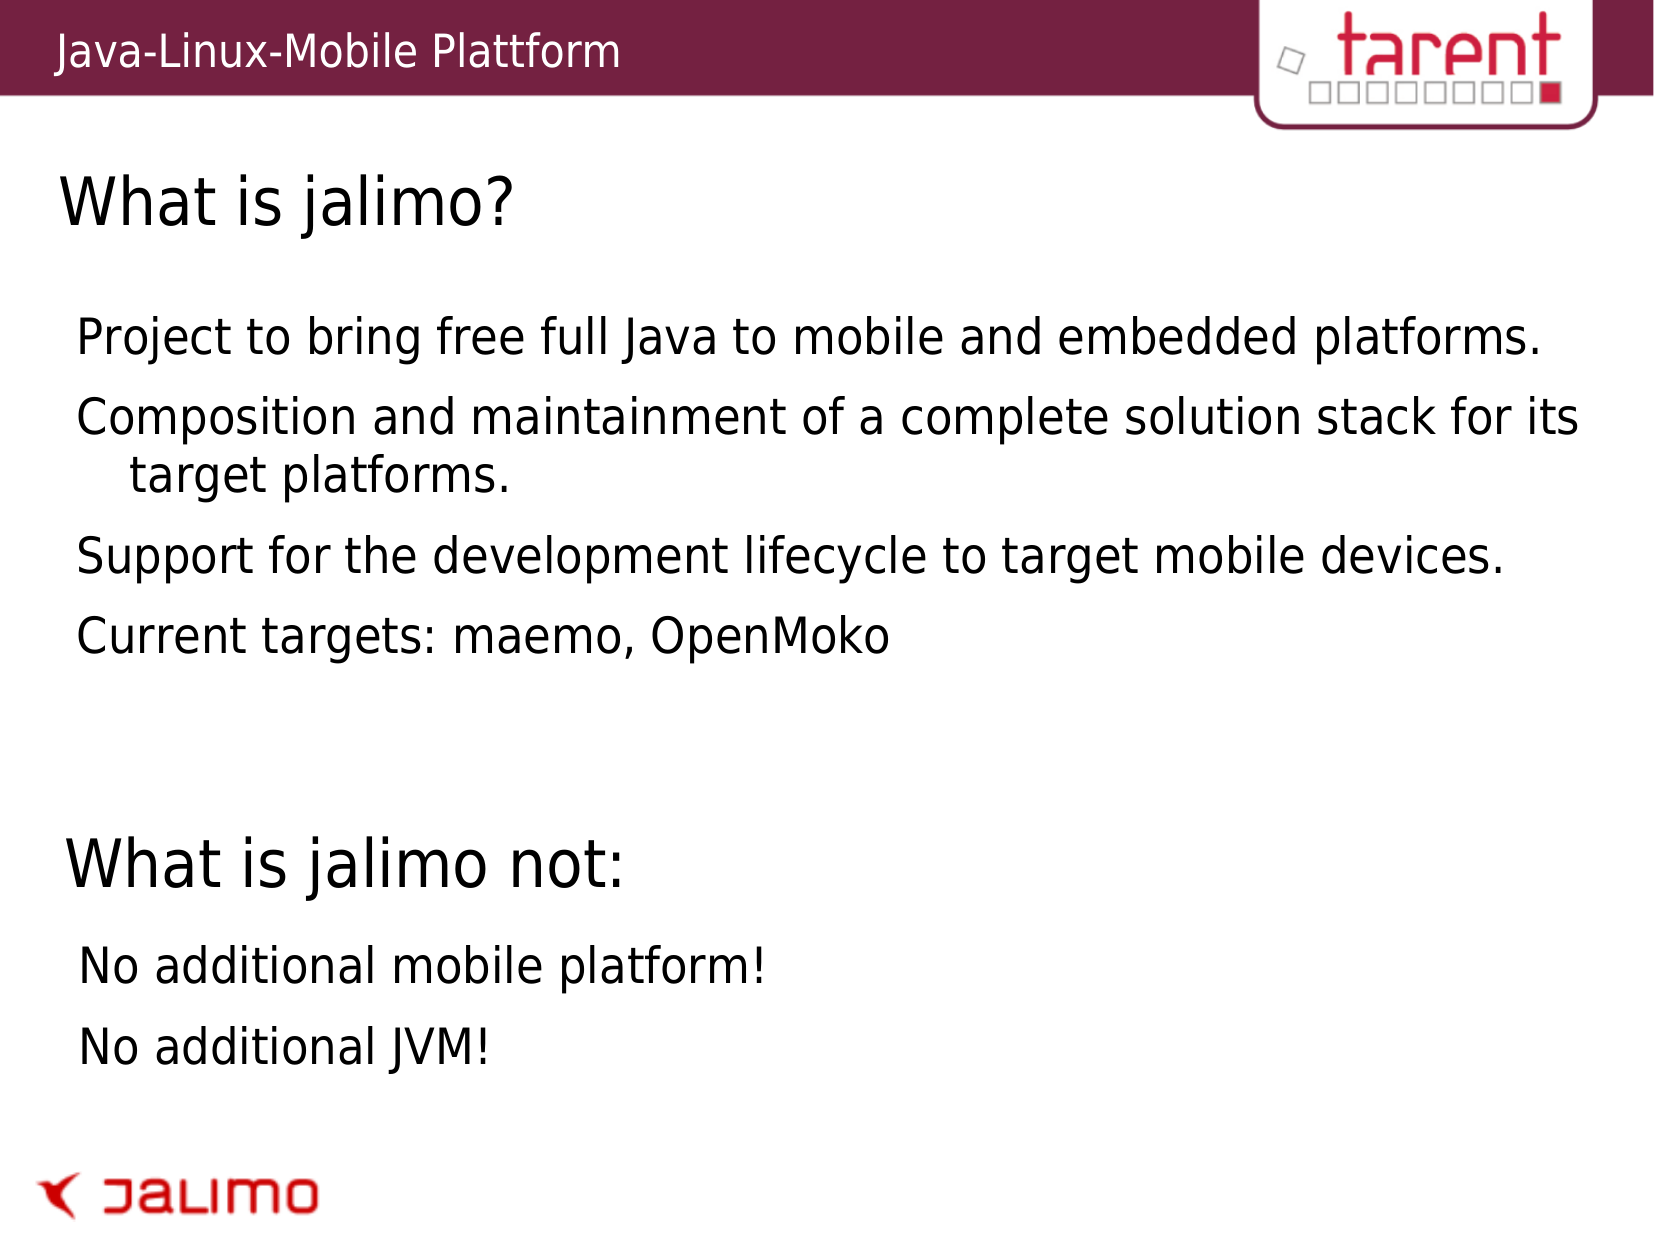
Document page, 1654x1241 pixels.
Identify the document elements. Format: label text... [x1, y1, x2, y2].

list No additional mobile platform! No additional JVM! [60, 937, 1608, 1077]
picture [0, 0, 1654, 146]
title What is jalimo not: [64, 825, 1630, 904]
list Project to bring free full Java to mobile and embedded platforms. Composition and maintainment of a complete solution stack for its target platforms. Support for the development lifecycle to target mobile devices. Current targets: maemo, OpenMoko [59, 307, 1606, 783]
picture [32, 1171, 324, 1222]
title What is jalimo? [59, 162, 1625, 241]
